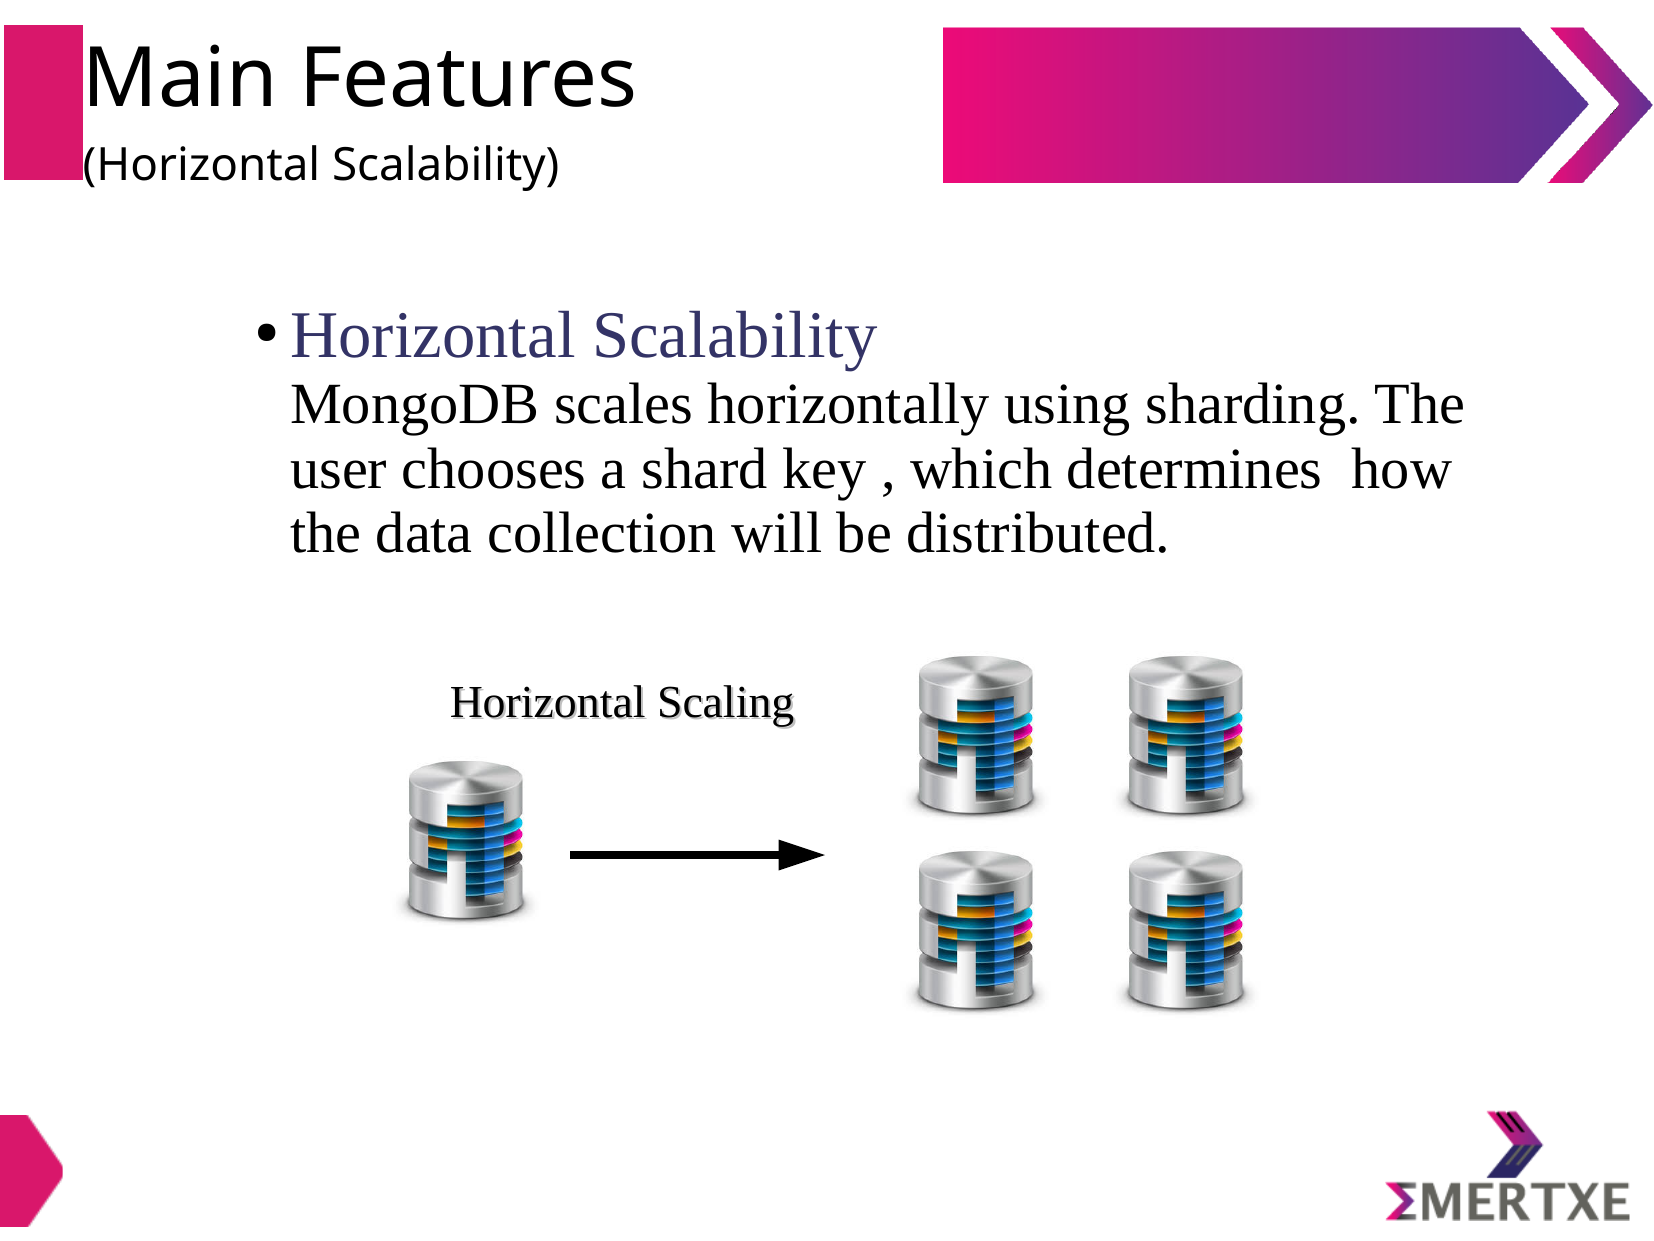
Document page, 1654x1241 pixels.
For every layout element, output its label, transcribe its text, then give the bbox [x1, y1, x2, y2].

picture [390, 749, 541, 931]
text_box Horizontal Scaling [435, 669, 826, 736]
text_box Horizontal Scalability MongoDB scales horizontally using sharding. The user chooses a shard key , which determines how the data collection will be distributed. [240, 290, 1501, 574]
title Main Features (Horizontal Scalability) [82, 2, 1571, 210]
picture [1385, 1107, 1631, 1221]
picture [900, 644, 1051, 826]
picture [1571, 27, 1653, 183]
picture [900, 839, 1051, 1021]
picture [1110, 839, 1261, 1021]
list [82, 290, 1571, 1010]
picture [1110, 644, 1261, 826]
